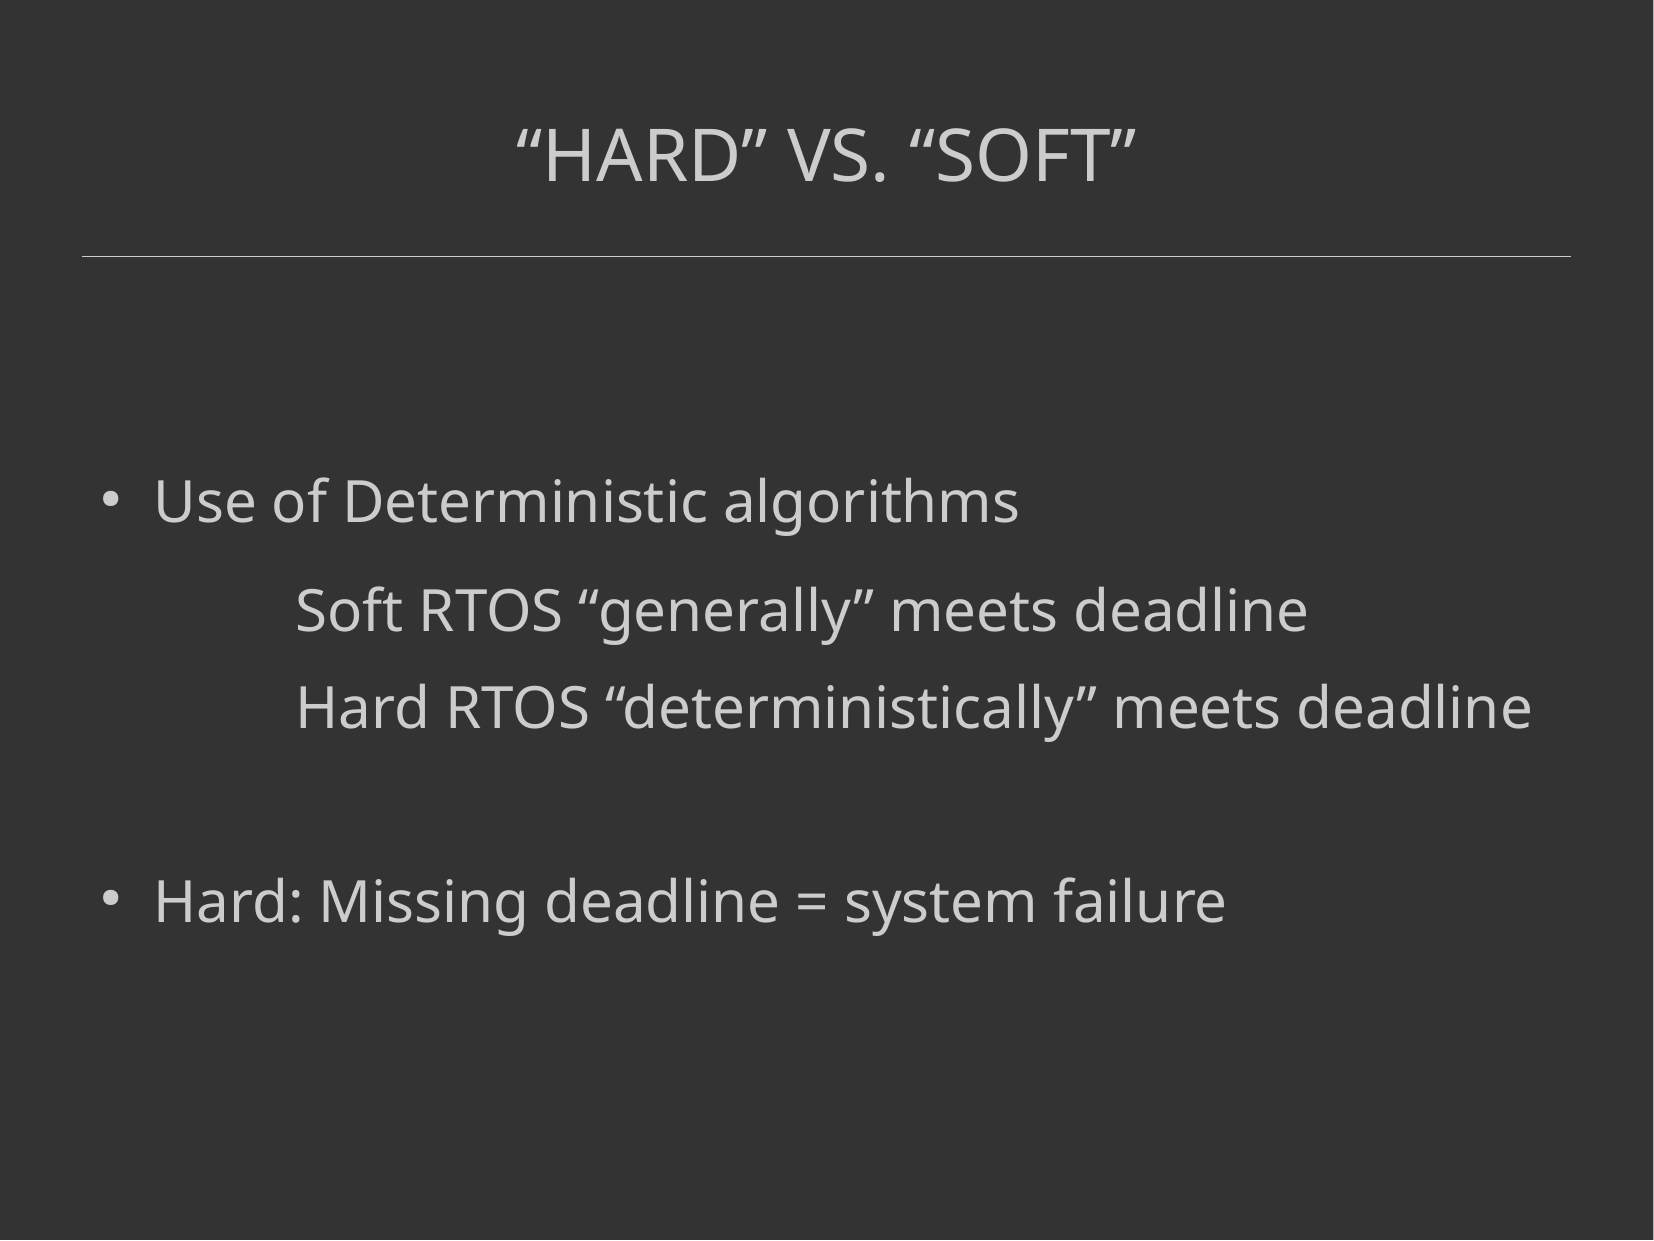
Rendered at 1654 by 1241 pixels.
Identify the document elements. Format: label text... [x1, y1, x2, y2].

title “HARD” VS. “SOFT” [82, 49, 1571, 257]
list Use of Deterministic algorithms Soft RTOS “generally” meets deadline Hard RTOS “deterministically” meets deadline Hard: Missing deadline = system failure [82, 460, 1571, 1180]
